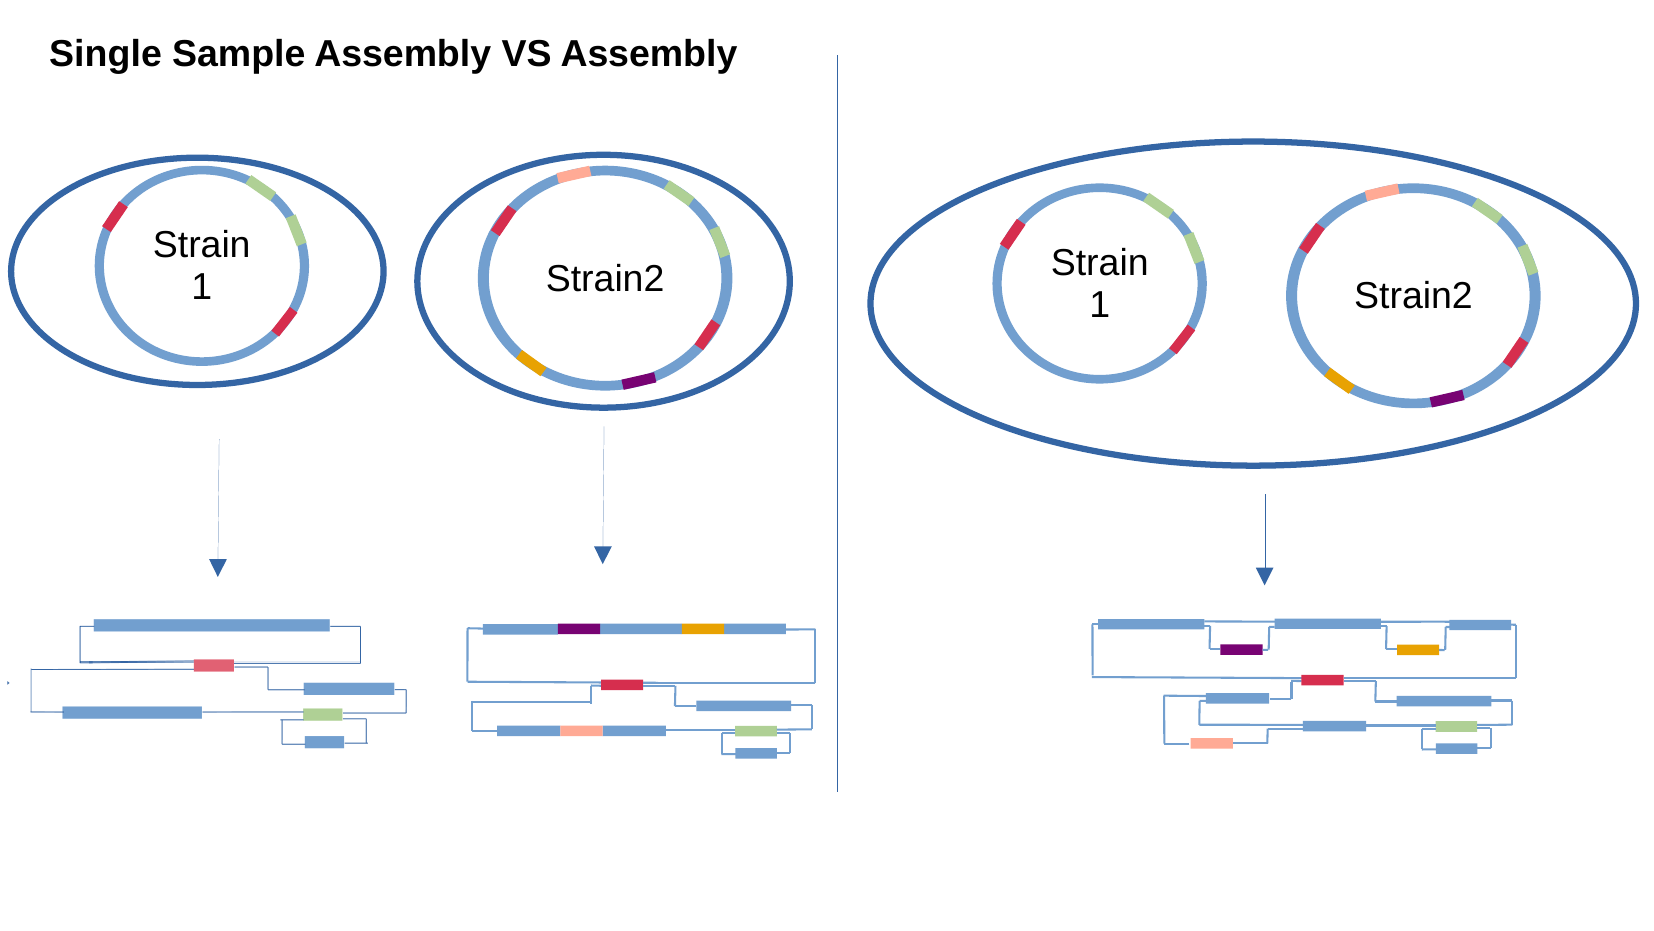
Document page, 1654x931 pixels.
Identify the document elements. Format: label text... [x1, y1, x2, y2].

text_box Strain2 [590, 165, 669, 190]
text_box [1435, 743, 1478, 754]
text_box Strain2 [1350, 384, 1431, 409]
text_box [999, 218, 1026, 250]
text_box Strain2 [689, 198, 718, 234]
text_box [1183, 232, 1205, 264]
text_box Strain 1 [289, 243, 310, 312]
text_box [709, 226, 731, 259]
text_box Strain2 [1317, 192, 1367, 229]
text_box [490, 205, 517, 237]
text_box Strain 1 [1018, 183, 1148, 224]
text_box [1205, 693, 1270, 704]
picture [7, 568, 425, 808]
text_box [1220, 644, 1263, 655]
text_box Strain 1 [992, 245, 1176, 384]
text_box [556, 165, 592, 184]
text_box [1301, 674, 1344, 686]
text_box [735, 748, 777, 759]
text_box [1429, 389, 1465, 408]
text_box [601, 679, 644, 691]
text_box Strain2 [1398, 183, 1477, 208]
text_box [1098, 619, 1205, 630]
text_box [1190, 738, 1233, 749]
text_box [1435, 721, 1478, 732]
text_box Strain 1 [1186, 261, 1207, 330]
text_box [1143, 192, 1174, 219]
text_box [482, 623, 786, 635]
text_box Strain2 [711, 255, 733, 325]
text_box [497, 725, 666, 737]
text_box [1471, 197, 1503, 224]
text_box [1302, 720, 1367, 732]
text_box [696, 700, 792, 712]
text_box [1502, 336, 1529, 368]
text_box [1517, 243, 1539, 276]
text_box [1274, 618, 1381, 629]
text_box [694, 319, 721, 351]
text_box Single Sample Assembly VS Assembly [34, 25, 1107, 124]
text_box Strain2 [652, 344, 703, 381]
text_box Strain2 [477, 211, 522, 358]
text_box [735, 725, 777, 737]
text_box Strain2 [542, 366, 623, 391]
text_box [245, 175, 277, 201]
text_box [1449, 619, 1512, 631]
text_box Strain 1 [120, 165, 250, 206]
text_box Strain2 [1462, 362, 1511, 399]
text_box [285, 214, 307, 247]
text_box [1169, 324, 1196, 355]
text_box Strain 1 [94, 227, 278, 366]
text_box Strain 1 [1169, 211, 1192, 236]
text_box Strain2 [508, 174, 559, 213]
text_box [515, 350, 547, 377]
text_box [621, 372, 657, 390]
text_box [1299, 222, 1325, 254]
text_box Strain2 [1496, 216, 1526, 251]
text_box Strain2 [1286, 229, 1330, 376]
text_box Strain2 [1520, 272, 1541, 343]
text_box [1364, 183, 1400, 202]
text_box [663, 180, 695, 207]
text_box [1396, 695, 1492, 707]
text_box [102, 201, 128, 233]
text_box [271, 306, 298, 337]
text_box Strain 1 [270, 193, 294, 218]
text_box [1397, 644, 1440, 656]
text_box [1324, 367, 1355, 394]
